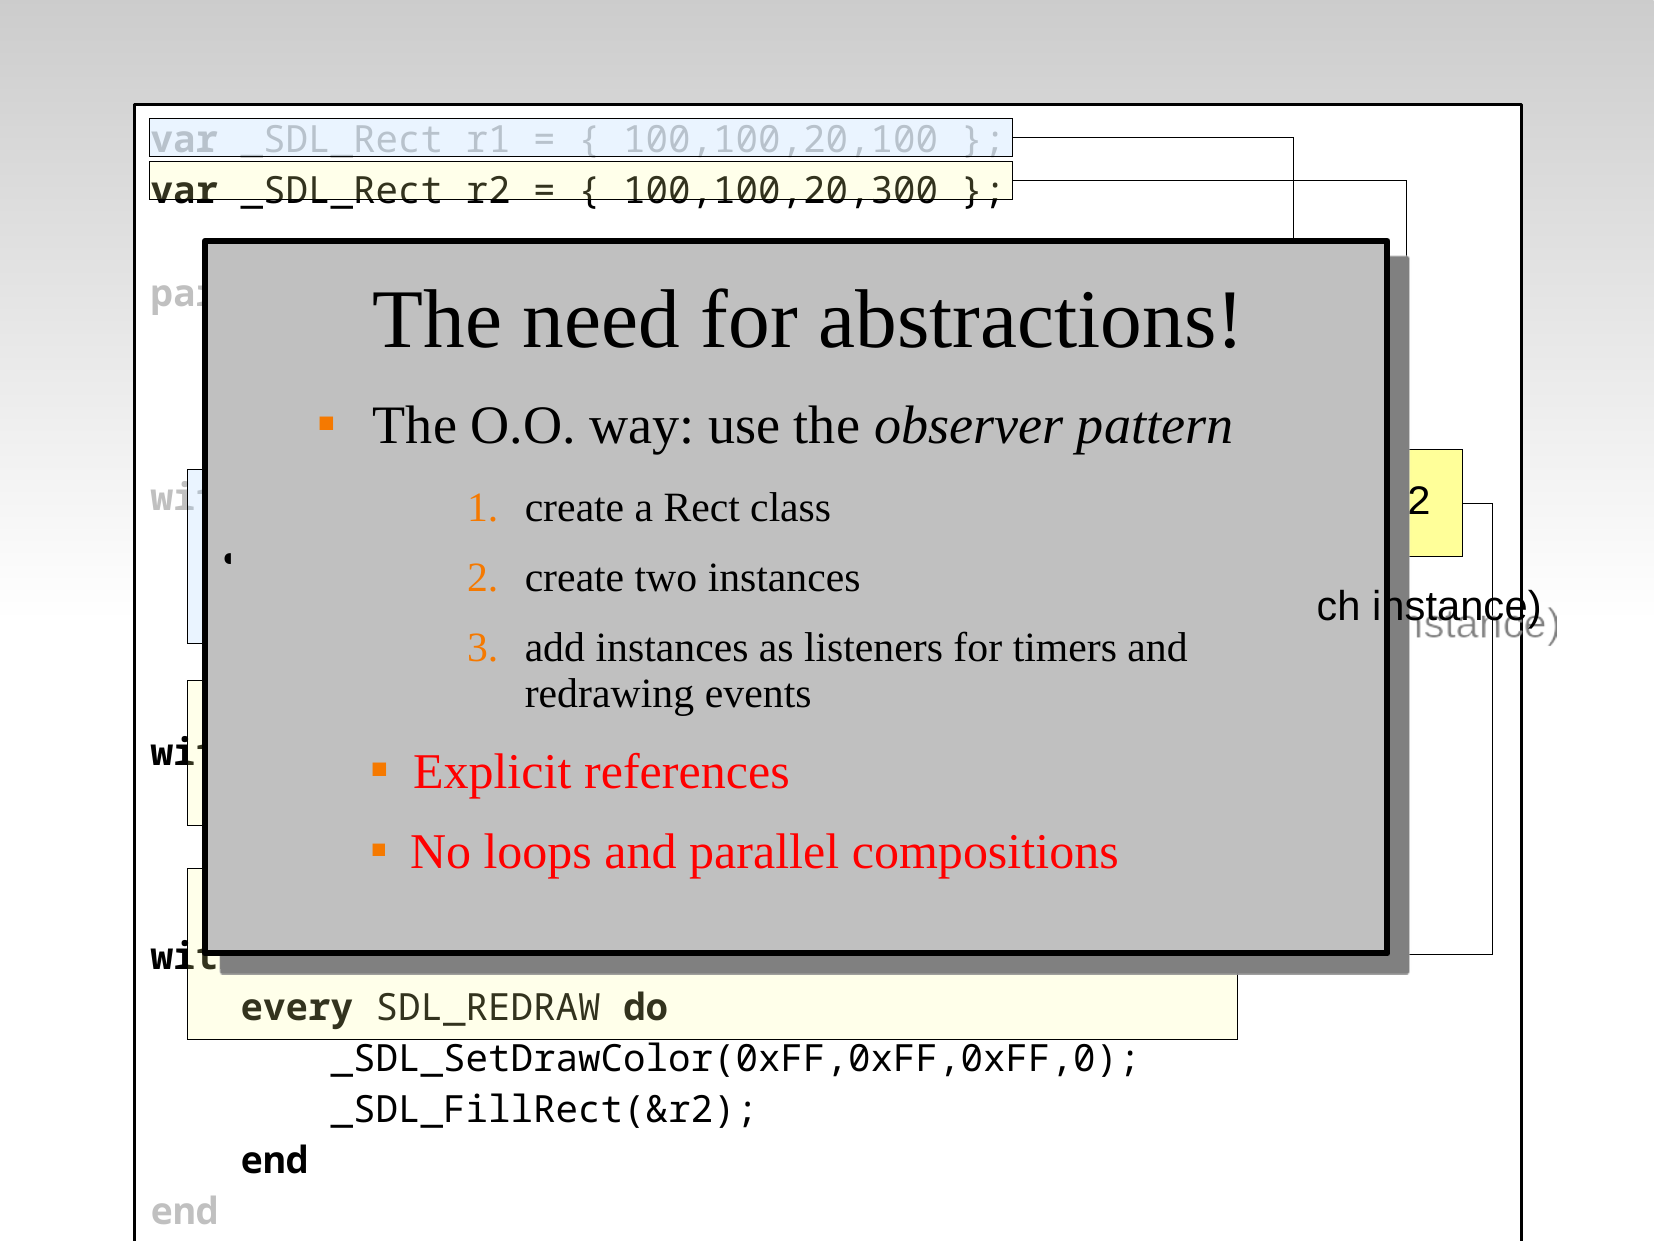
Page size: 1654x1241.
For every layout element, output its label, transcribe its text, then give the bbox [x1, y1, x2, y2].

text_box [187, 469, 204, 644]
text_box The need for abstractions! create two instances add listeners for timers and redrawing events (for each instance) Explicit references No loops and parallel compositions [204, 240, 1388, 954]
text_box [187, 868, 1238, 1040]
text_box var _SDL_Rect r1 = { 100,100,20,100 }; var _SDL_Rect r2 = { 100,100,20,300 }; par do every 20ms do r1.x = r1.x + 1; end with every SDL_REDRAW do _SDL_SetDrawColor(ren,0xFF,0xFF,0xFF,0); _SDL_FillRect(ren, &r1); end with every 10ms do r2.x = r2.x + 1; end with every SDL_REDRAW do _SDL_SetDrawColor(0xFF,0xFF,0xFF,0); _SDL_FillRect(&r2); end end [134, 104, 1522, 1100]
list The need for abstractions! The O.O. way: use the observer pattern create a Rect class create two instances add instances as listeners for timers and redrawing events Explicit references No loops and parallel compositions [230, 273, 1319, 921]
text_box [187, 680, 204, 826]
text_box r2 [1388, 449, 1463, 557]
text_box [149, 161, 1013, 200]
text_box [149, 118, 1013, 157]
